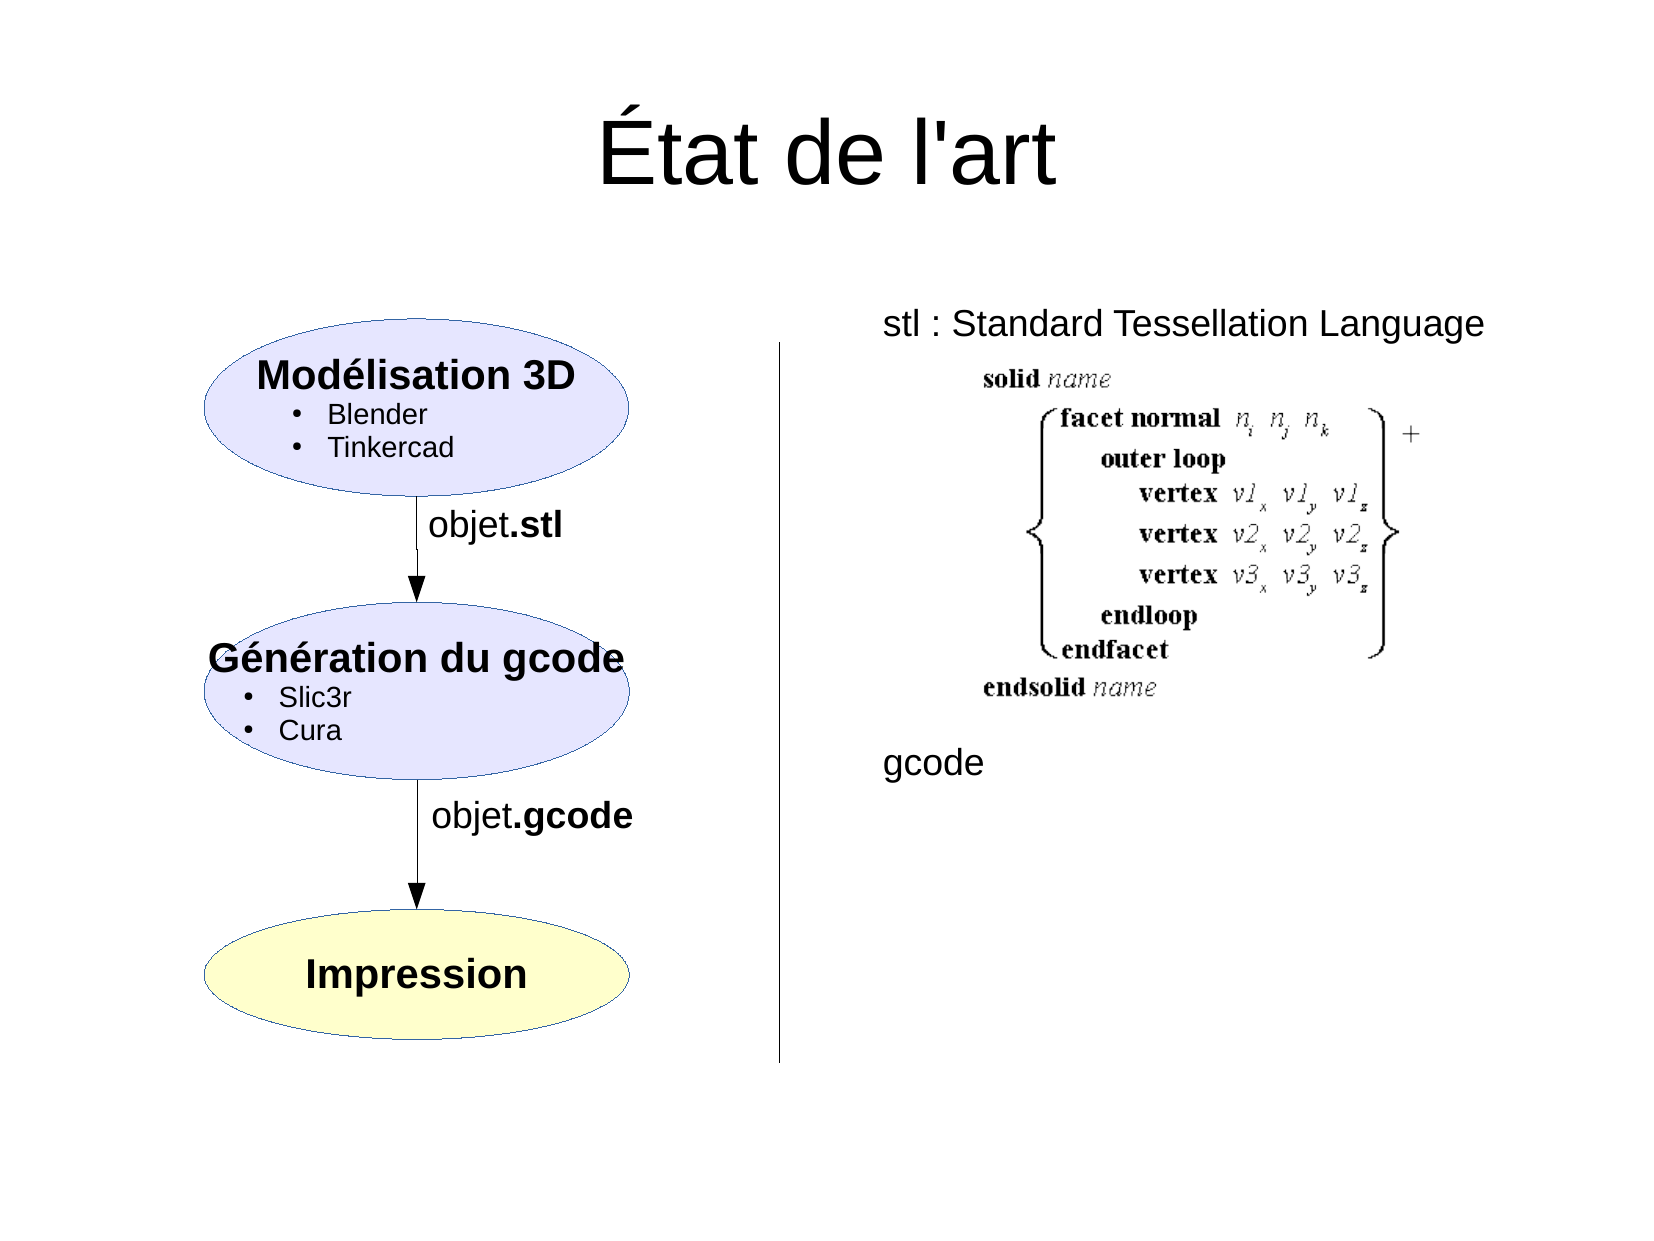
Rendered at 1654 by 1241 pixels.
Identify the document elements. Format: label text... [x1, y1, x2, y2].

text_box gcode [868, 734, 1412, 792]
text_box objet.gcode [416, 787, 653, 886]
text_box Impression [204, 909, 630, 1040]
title État de l'art [82, 49, 1571, 257]
text_box Modélisation 3D Blender Tinkercad [204, 318, 629, 497]
text_box [983, 366, 1421, 701]
text_box stl : Standard Tessellation Language [868, 295, 1607, 367]
text_box Génération du gcode Slic3r Cura [204, 602, 630, 780]
text_box objet.stl [413, 496, 674, 553]
